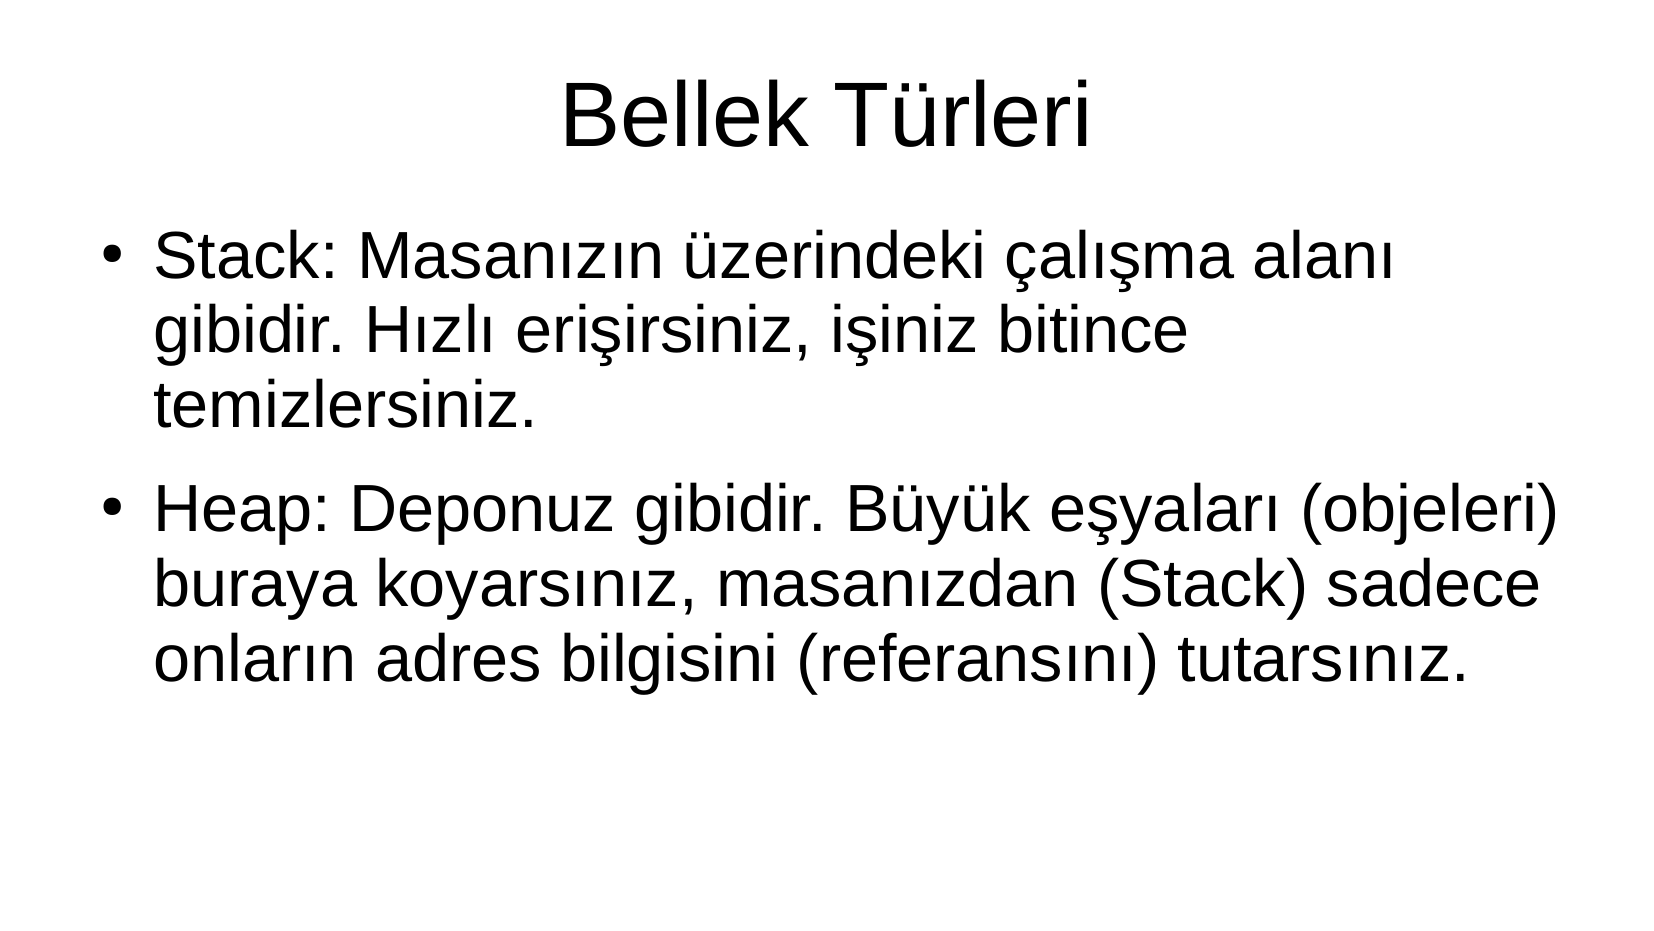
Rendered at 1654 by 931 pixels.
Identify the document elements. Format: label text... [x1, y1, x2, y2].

title Bellek Türleri [82, 37, 1571, 193]
list Stack: Masanızın üzerindeki çalışma alanı gibidir. Hızlı erişirsiniz, işiniz bitince temizlersiniz. Heap: Deponuz gibidir. Büyük eşyaları (objeleri) buraya koyarsınız, masanızdan (Stack) sadece onların adres bilgisini (referansını) tutarsınız. [82, 217, 1571, 758]
